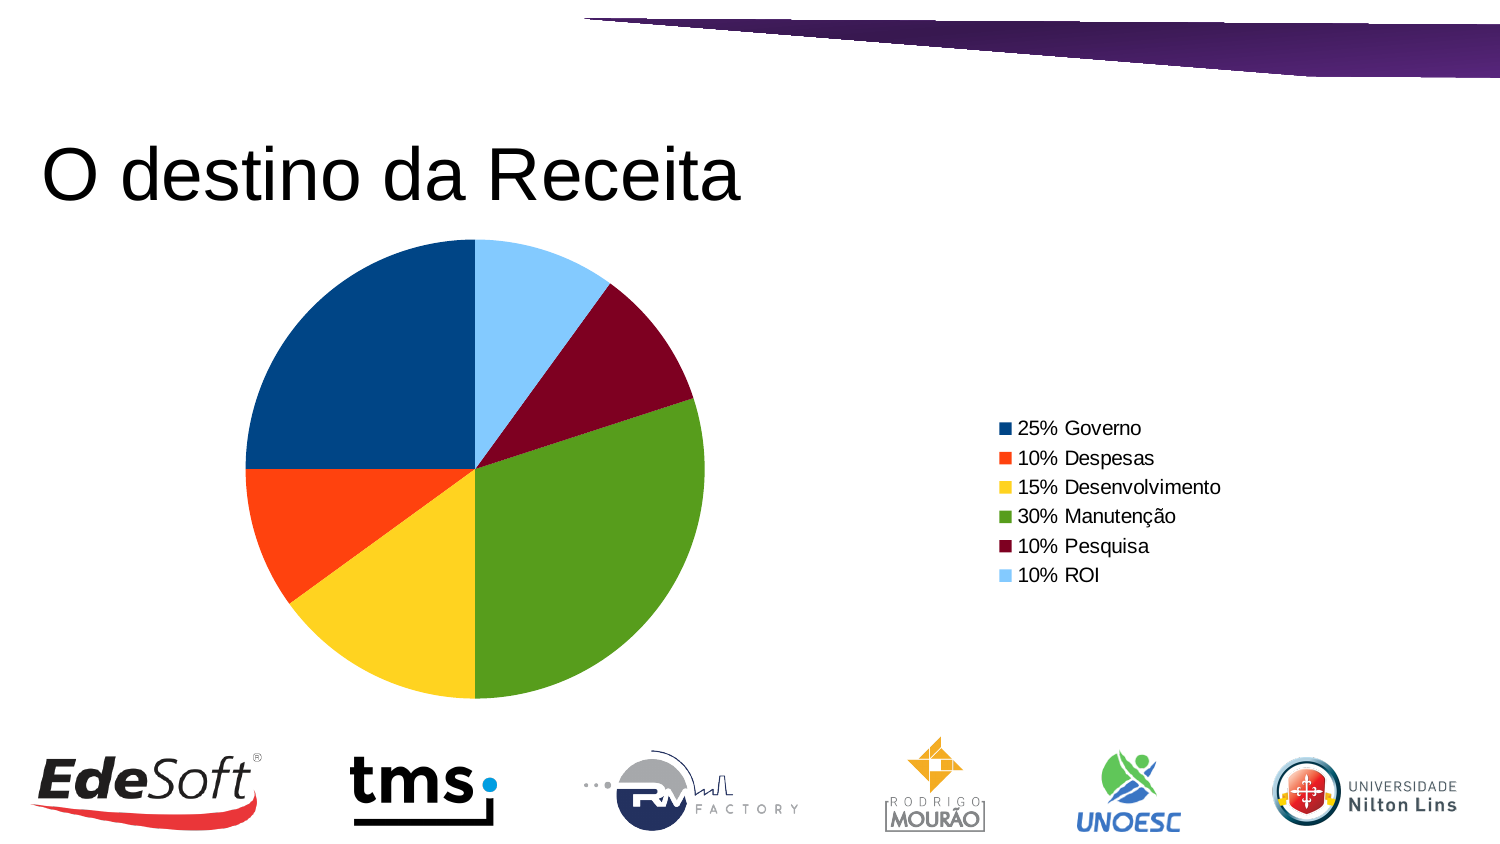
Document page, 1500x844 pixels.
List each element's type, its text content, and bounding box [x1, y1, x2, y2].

picture [1268, 751, 1462, 831]
title O destino da Receita [41, 117, 1459, 233]
chart [165, 129, 1241, 844]
picture [30, 751, 165, 831]
